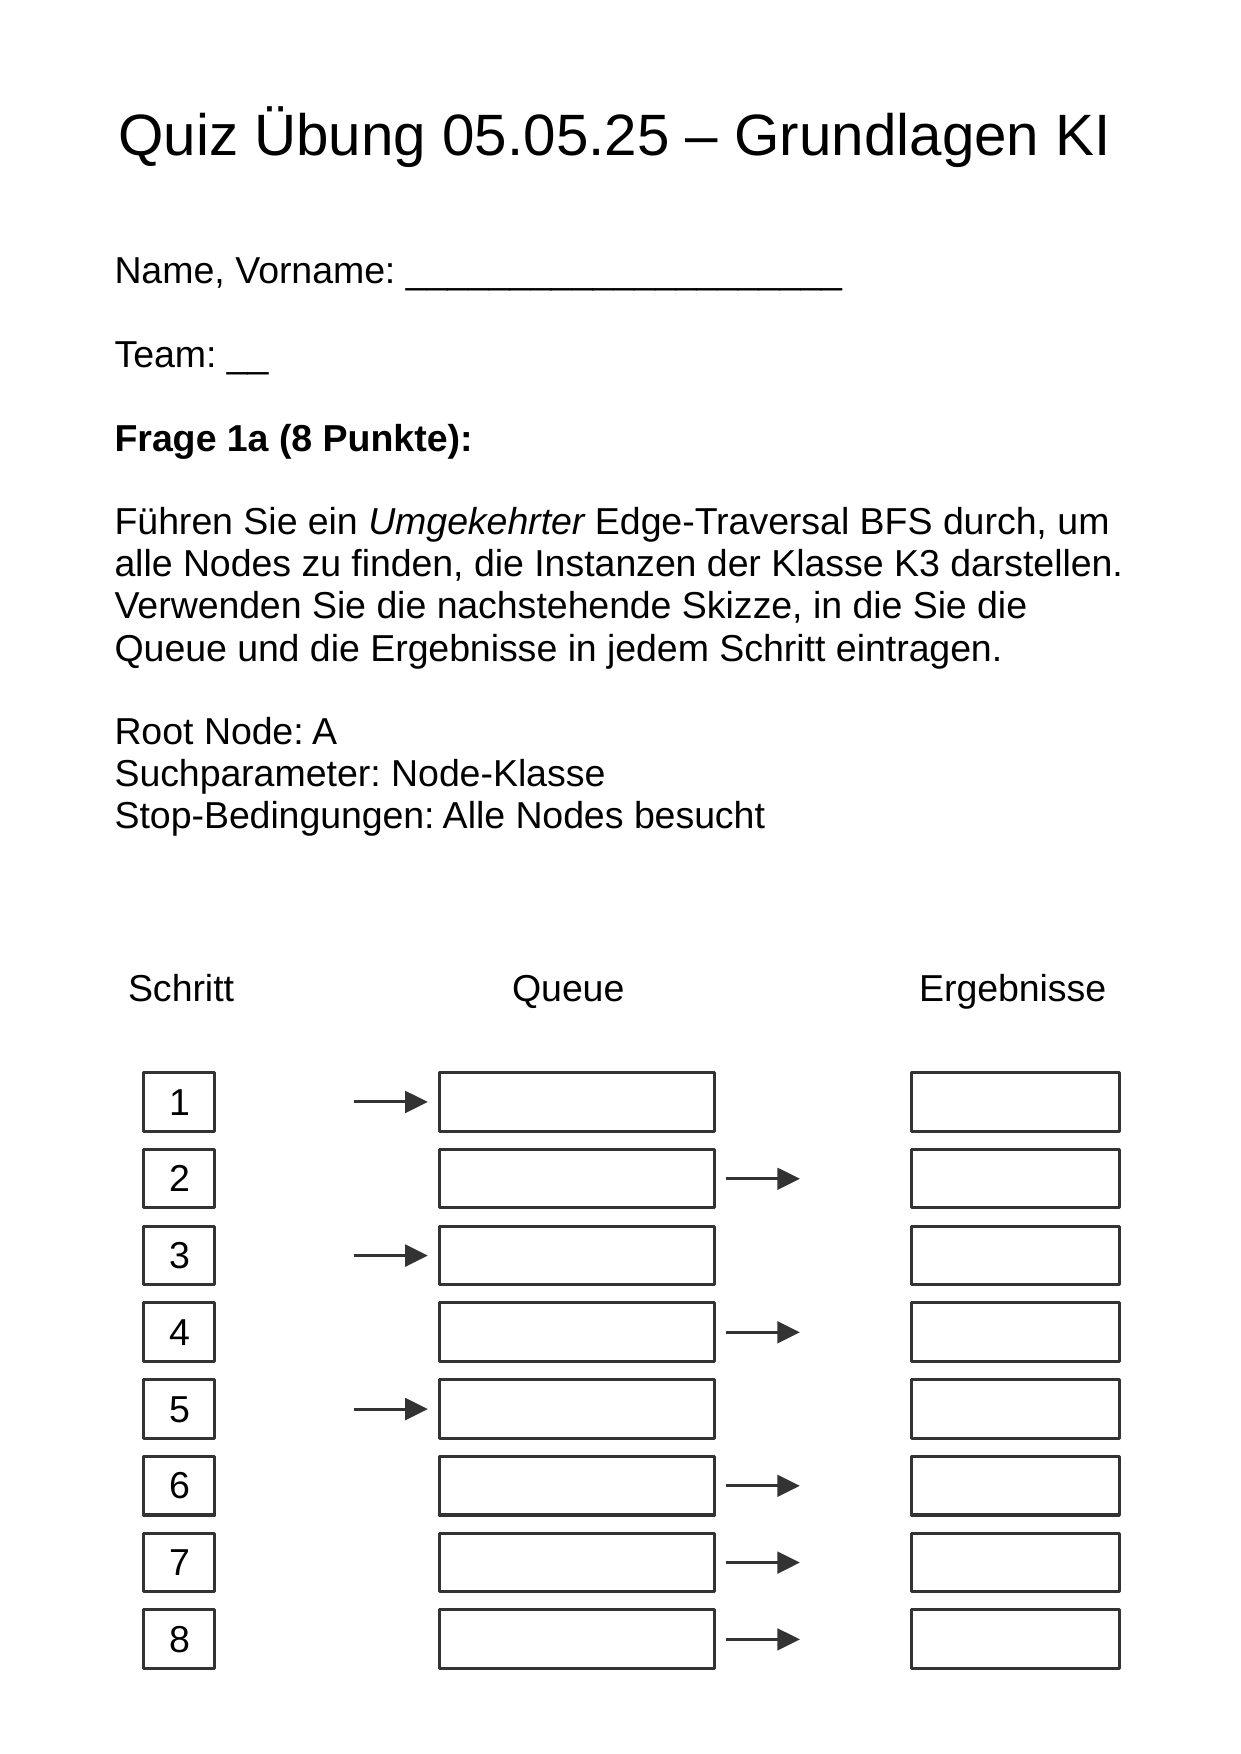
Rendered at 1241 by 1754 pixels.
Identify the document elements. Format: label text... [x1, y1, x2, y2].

text_box 3 [143, 1226, 215, 1285]
text_box [439, 1533, 715, 1592]
text_box 5 [143, 1379, 215, 1439]
text_box [911, 1302, 1120, 1362]
text_box 2 [143, 1149, 215, 1208]
text_box [911, 1226, 1120, 1285]
subtitle Name, Vorname: _____________________ Team: __ Frage 1a (8 Punkte): Führen Sie ein Umgekehrter Edge-Traversal BFS durch, um alle Nodes zu finden, die Instanzen der Klasse K3 darstellen. Verwenden Sie die nachstehende Skizze, in die Sie die Queue und die Ergebnisse in jedem Schritt eintragen. Root Node: A Suchparameter: Node-Klasse Stop-Bedingungen: Alle Nodes besucht [114, 228, 1126, 858]
text_box 6 [143, 1456, 215, 1516]
text_box Ergebnisse [904, 959, 1128, 1029]
text_box 8 [143, 1609, 215, 1669]
text_box [439, 1149, 715, 1208]
title Quiz Übung 05.05.25 – Grundlagen KI [114, 41, 1117, 228]
text_box Schritt [113, 959, 313, 1019]
text_box [911, 1149, 1120, 1208]
text_box [911, 1072, 1120, 1132]
text_box [911, 1379, 1120, 1439]
text_box [911, 1456, 1120, 1516]
text_box 4 [143, 1302, 215, 1362]
text_box [439, 1609, 715, 1669]
text_box [439, 1072, 715, 1132]
text_box Queue [497, 959, 697, 1019]
text_box [911, 1609, 1120, 1669]
text_box [439, 1226, 715, 1285]
text_box [439, 1379, 715, 1439]
text_box 1 [143, 1072, 215, 1132]
text_box [911, 1533, 1120, 1592]
text_box [439, 1456, 715, 1516]
text_box 7 [143, 1533, 215, 1592]
text_box [439, 1302, 715, 1362]
